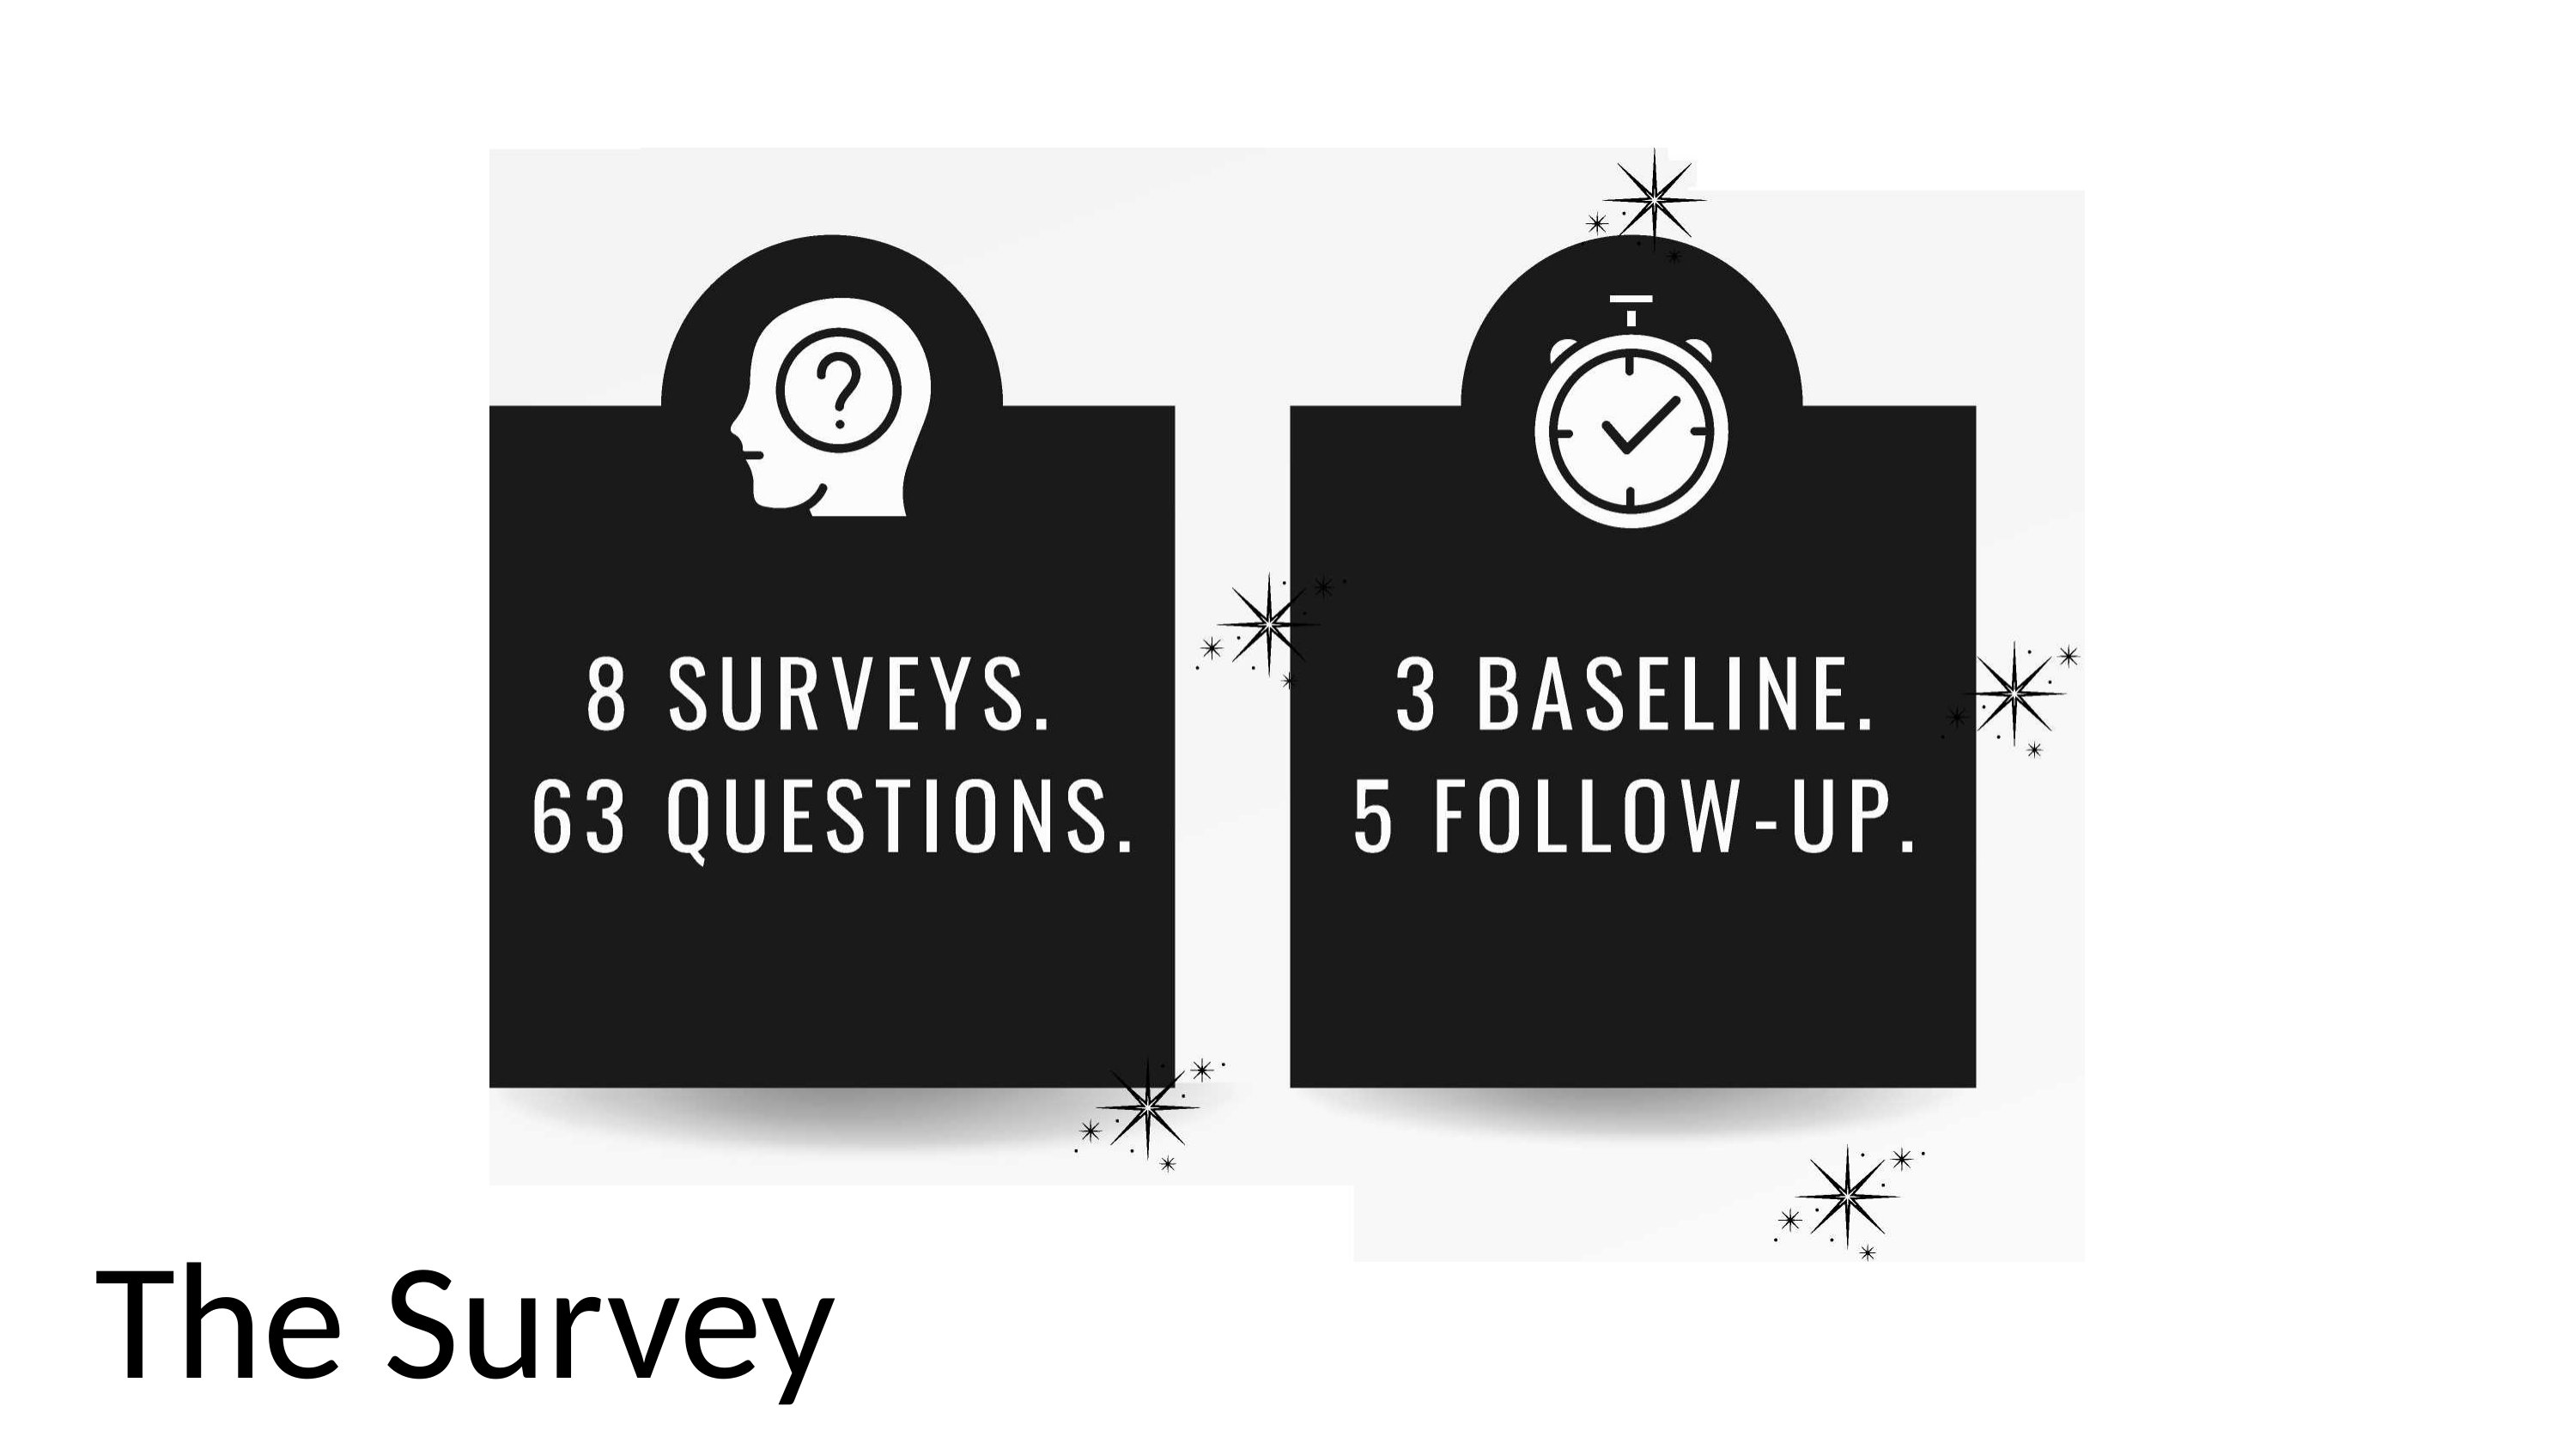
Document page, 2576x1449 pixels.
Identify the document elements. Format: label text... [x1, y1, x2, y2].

text_box The Survey [94, 1212, 986, 1415]
picture [489, 148, 2085, 1263]
